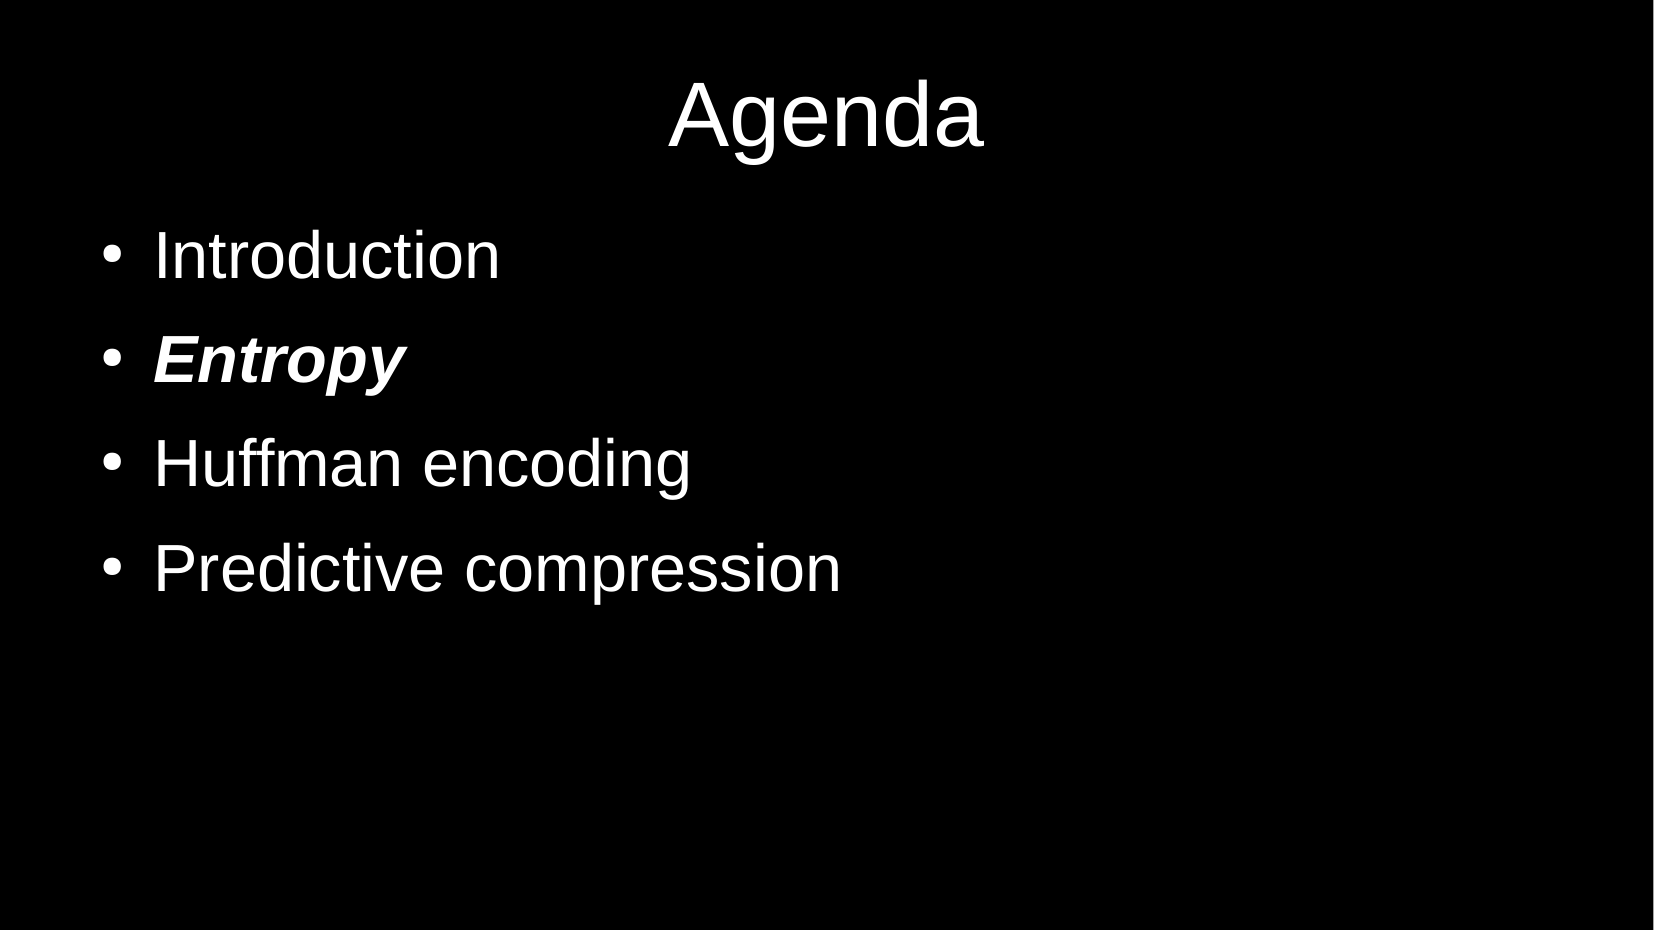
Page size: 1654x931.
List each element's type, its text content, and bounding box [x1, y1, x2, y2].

title Agenda [82, 37, 1571, 193]
list Introduction Entropy Huffman encoding Predictive compression [82, 217, 1571, 758]
